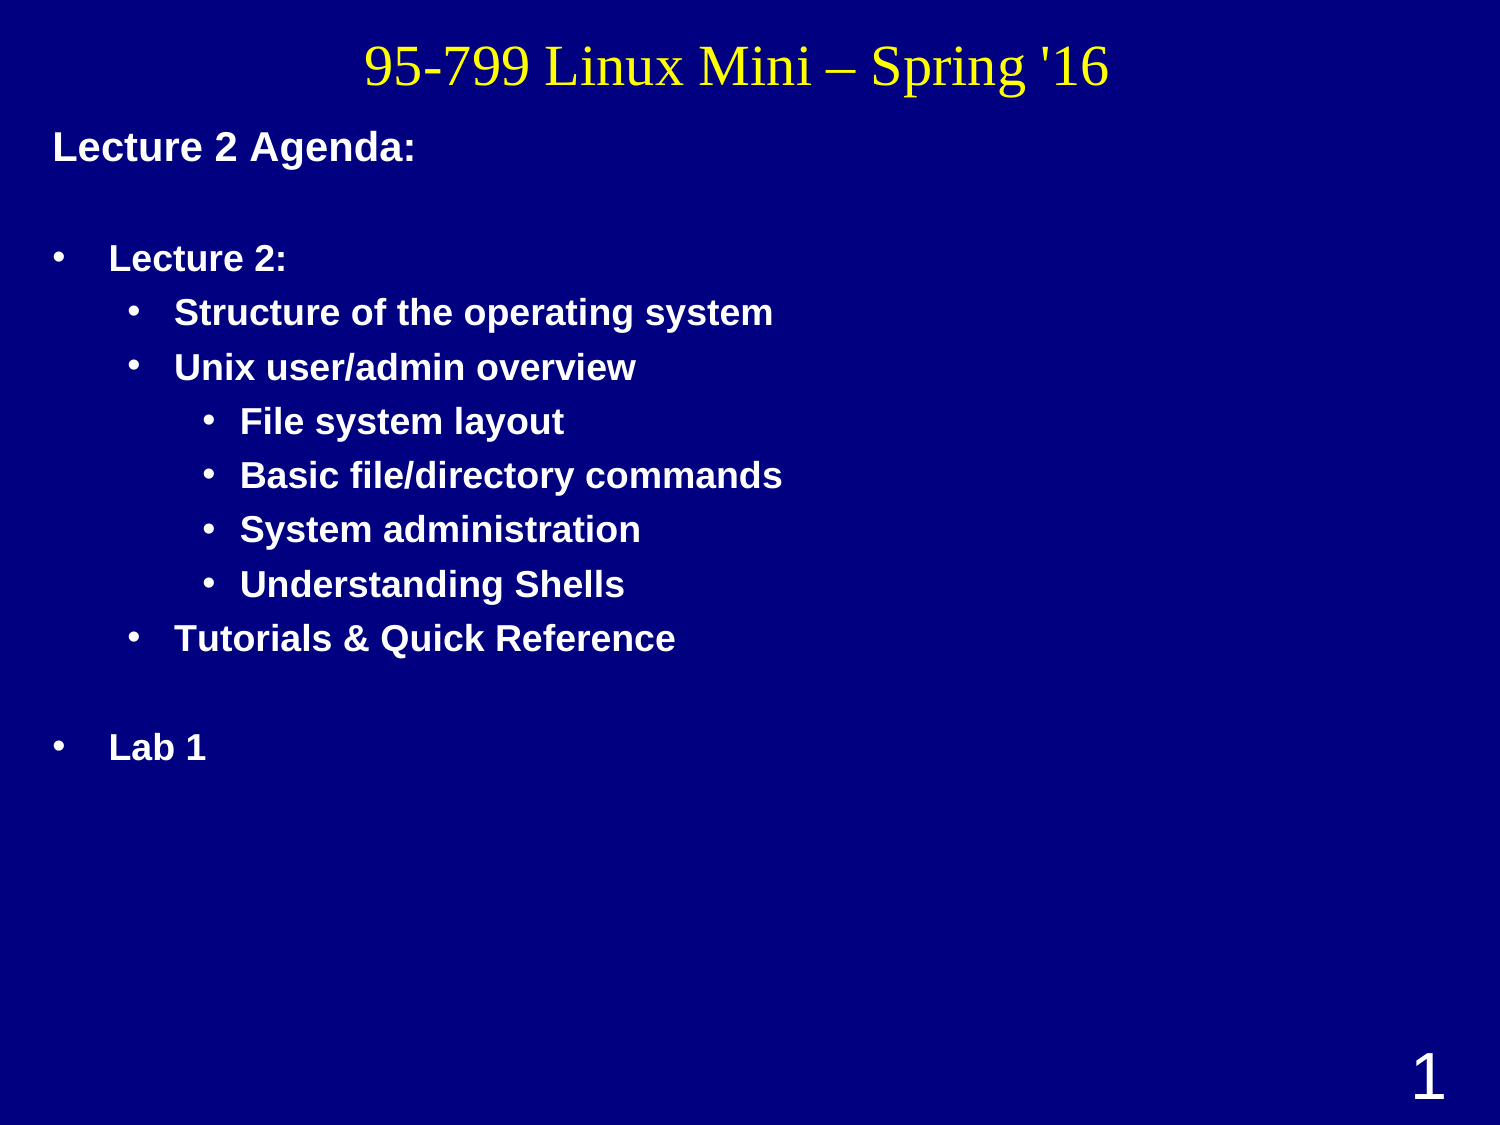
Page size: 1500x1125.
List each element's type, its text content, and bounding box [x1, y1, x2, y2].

list Lecture 2 Agenda: Lecture 2: Structure of the operating system Unix user/admin overview File system layout Basic file/directory commands System administration Understanding Shells Tutorials & Quick Reference Lab 1 [37, 112, 1438, 1051]
title 95-799 Linux Mini – Spring '16 [99, 19, 1375, 106]
